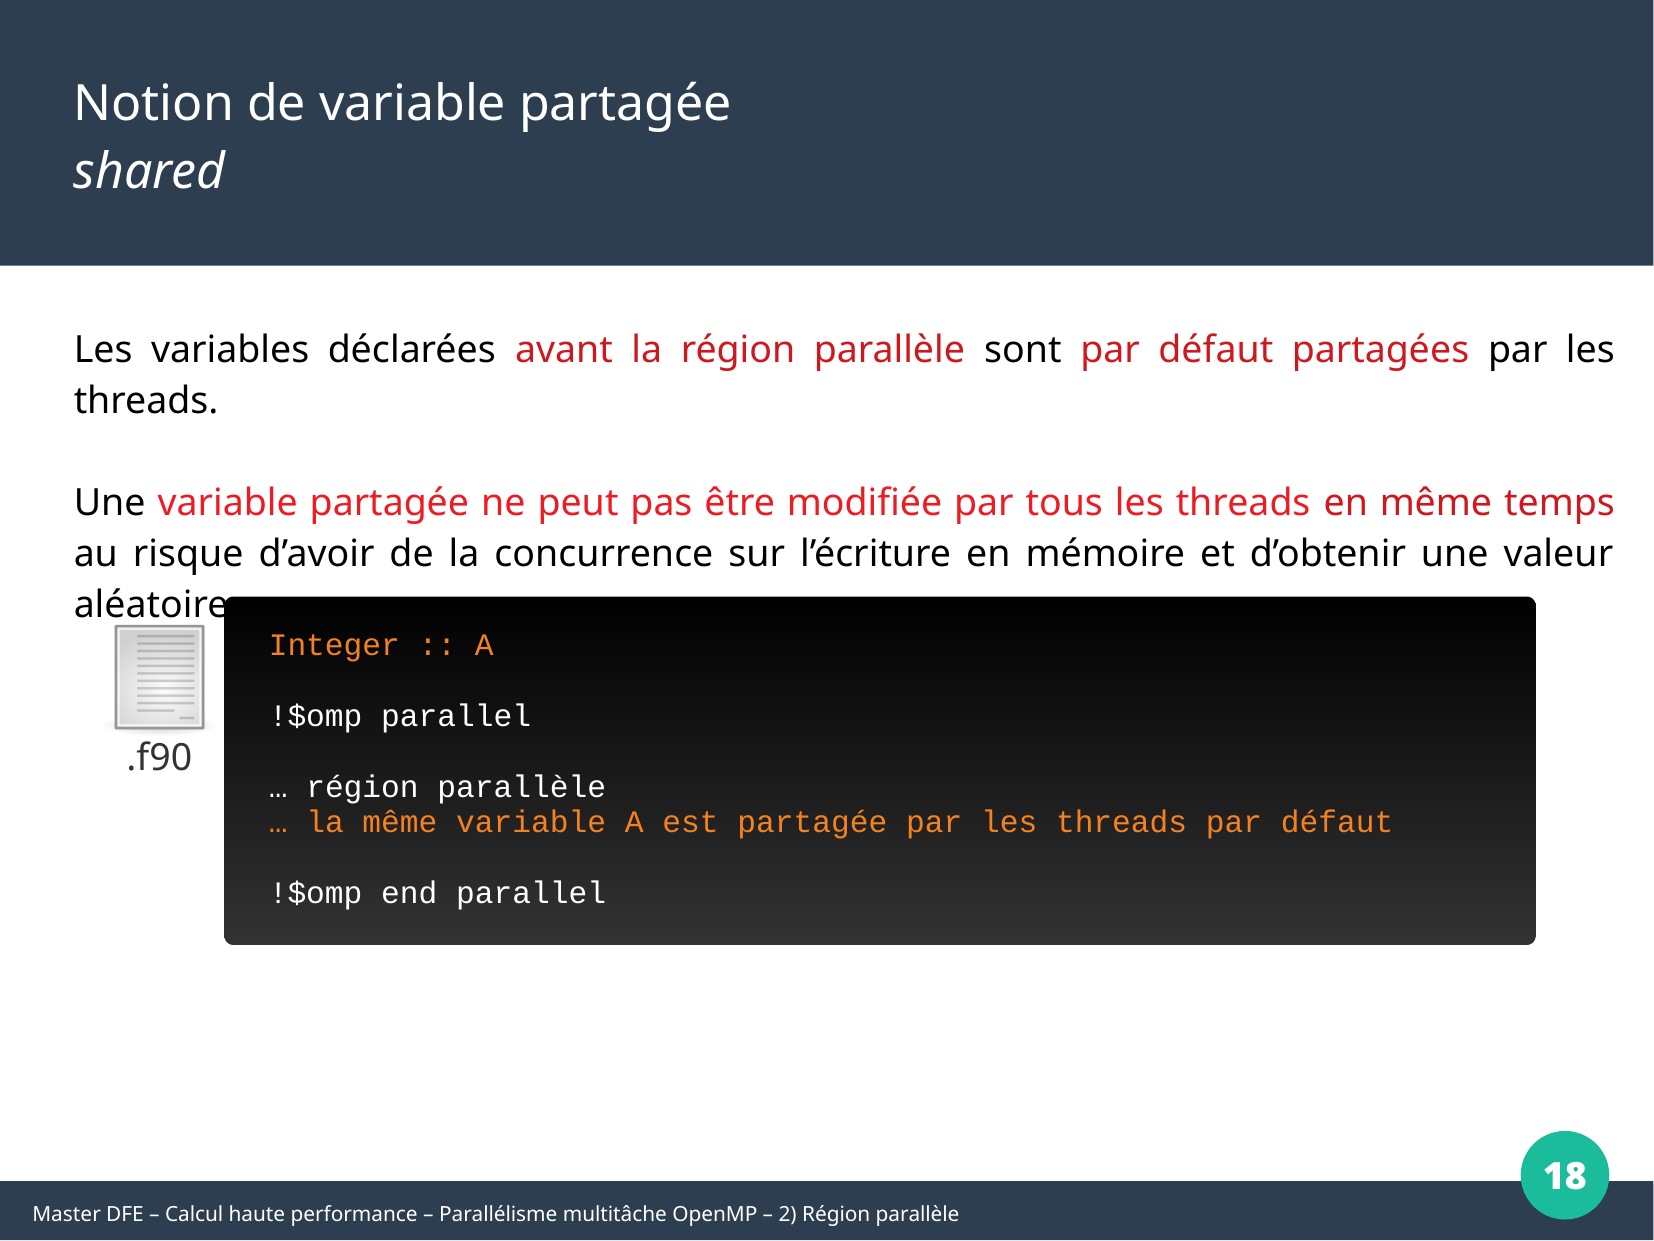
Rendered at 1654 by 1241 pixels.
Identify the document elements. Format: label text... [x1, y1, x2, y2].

picture [100, 620, 219, 722]
text_box Les variables déclarées avant la région parallèle sont par défaut partagées par les threads. Une variable partagée ne peut pas être modifiée par tous les threads en même temps au risque d’avoir de la concurrence sur l’écriture en mémoire et d’obtenir une valeur aléatoire. [59, 314, 1630, 584]
text_box Notion de variable partagée shared [59, 59, 1477, 209]
text_box Integer :: A !$omp parallel … région parallèle … la même variable A est partagée par les threads par défaut !$omp end parallel [254, 622, 1524, 957]
text_box .f90 [82, 722, 237, 789]
text_box Master DFE – Calcul haute performance – Parallélisme multitâche OpenMP – 2) Région parallèle [17, 1191, 1436, 1235]
text_box [224, 596, 1536, 945]
